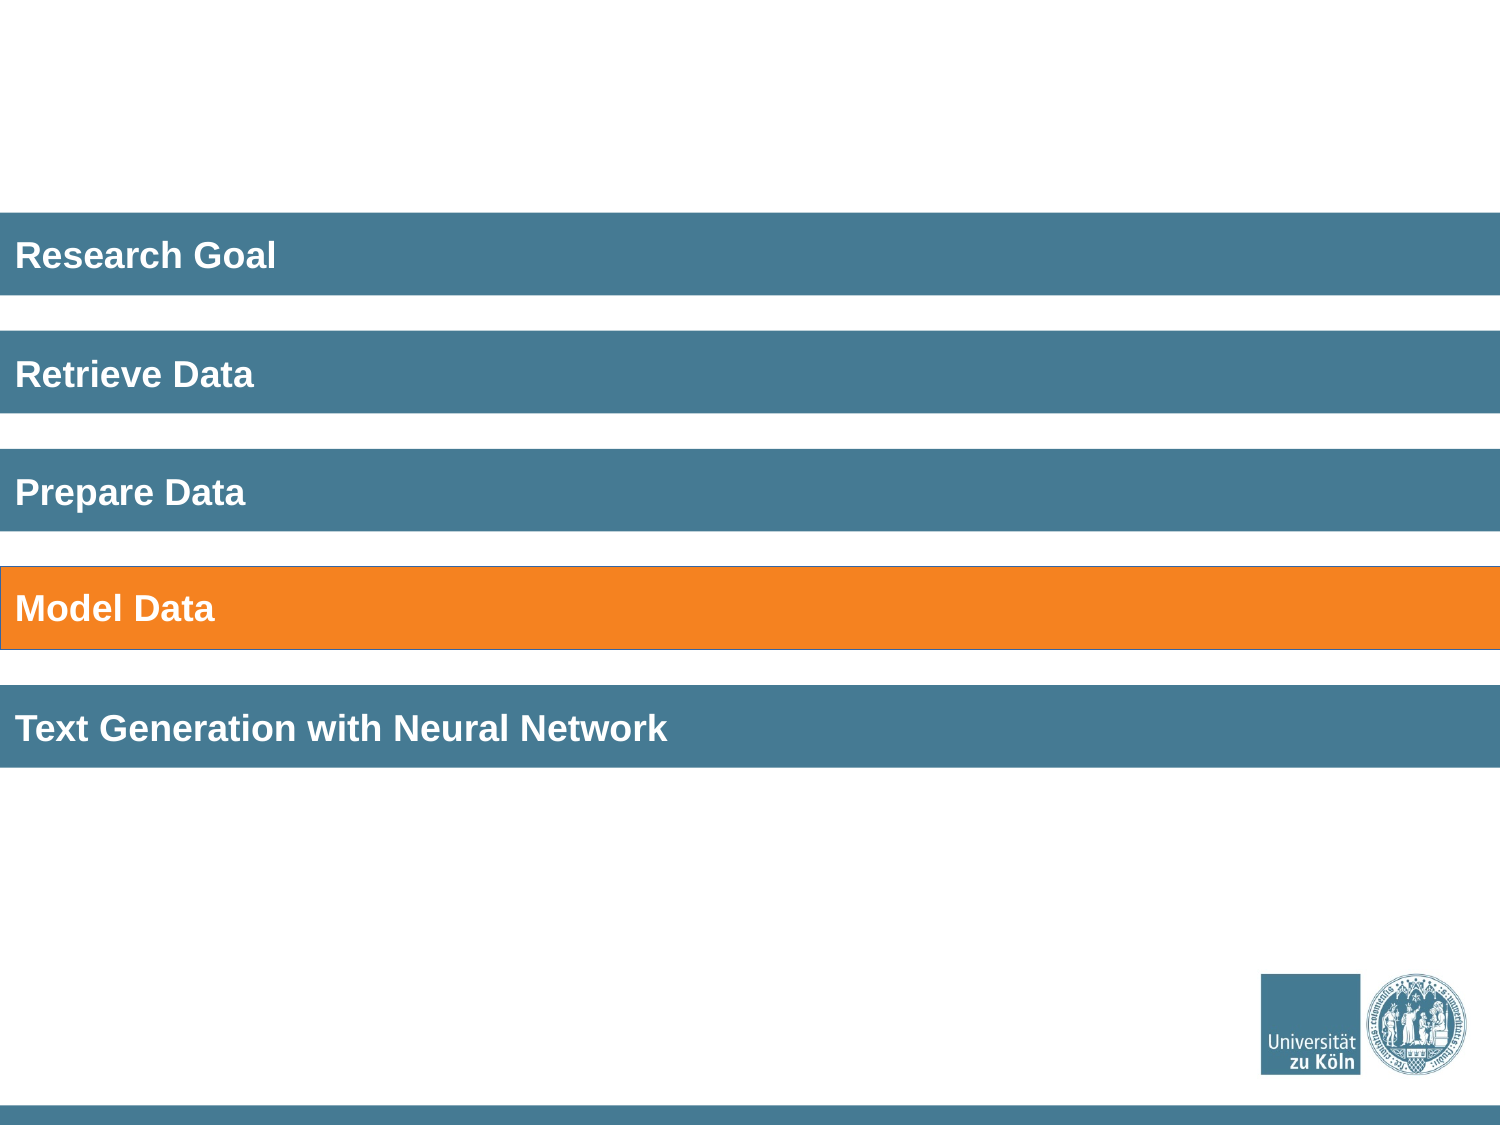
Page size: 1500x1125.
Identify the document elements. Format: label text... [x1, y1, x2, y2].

text_box Model Data [0, 566, 1500, 650]
picture [1257, 969, 1471, 1079]
